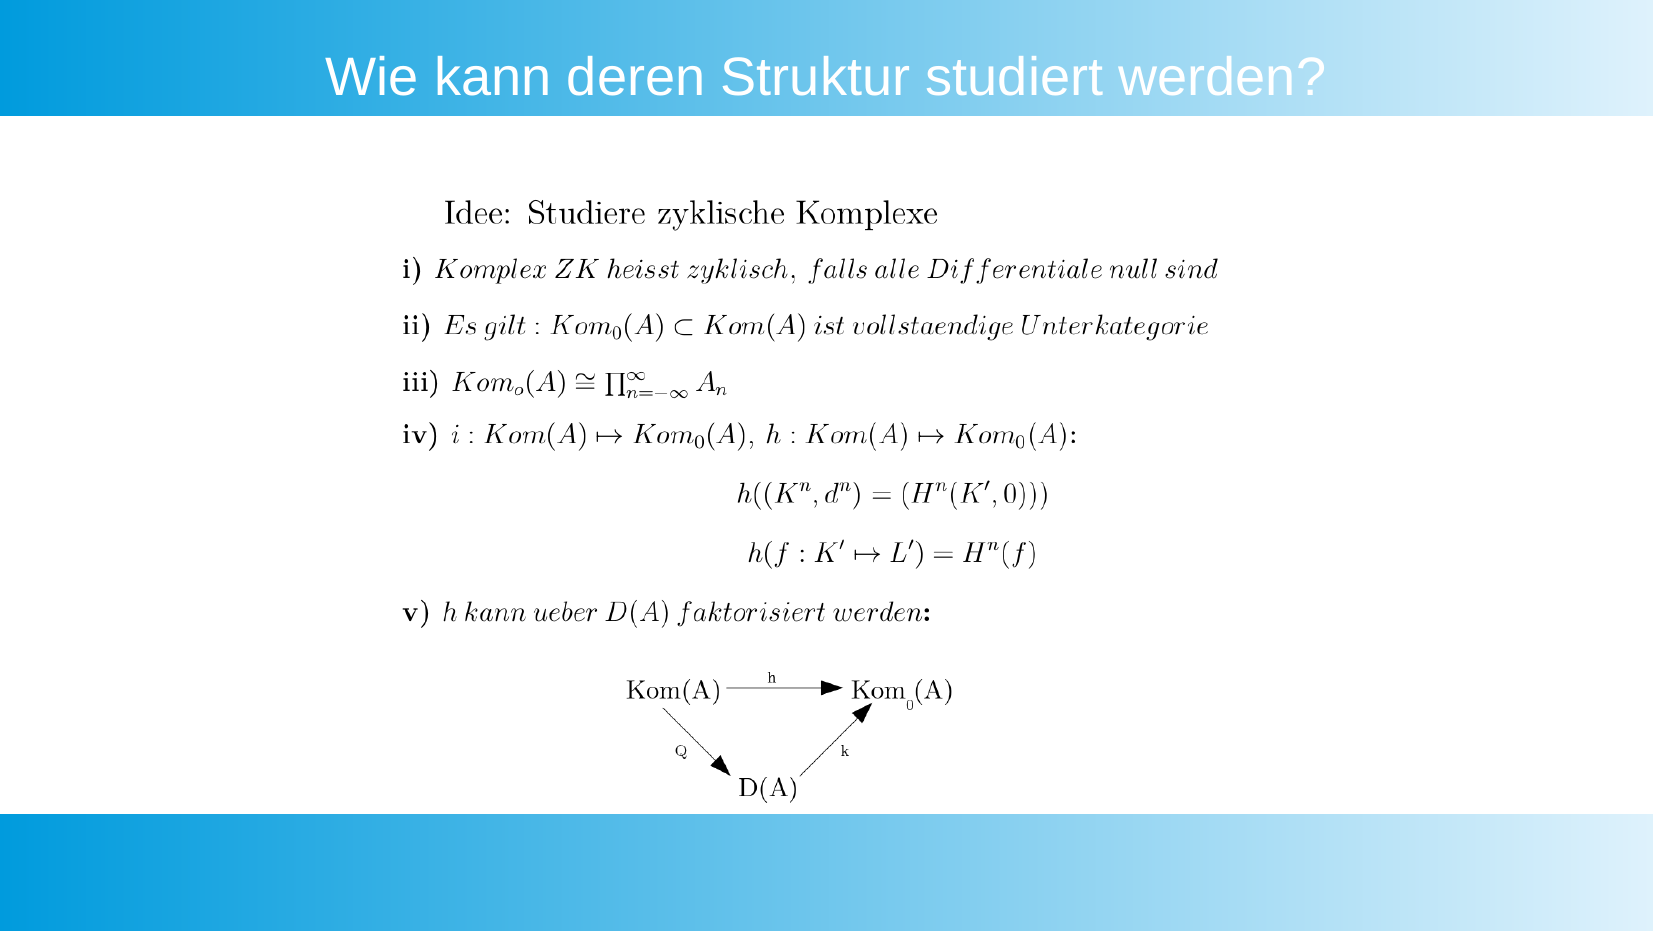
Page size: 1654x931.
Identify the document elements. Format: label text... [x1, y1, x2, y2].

picture [366, 184, 1272, 632]
title Wie kann deren Struktur studiert werden? [82, 37, 1571, 116]
picture [614, 657, 969, 811]
